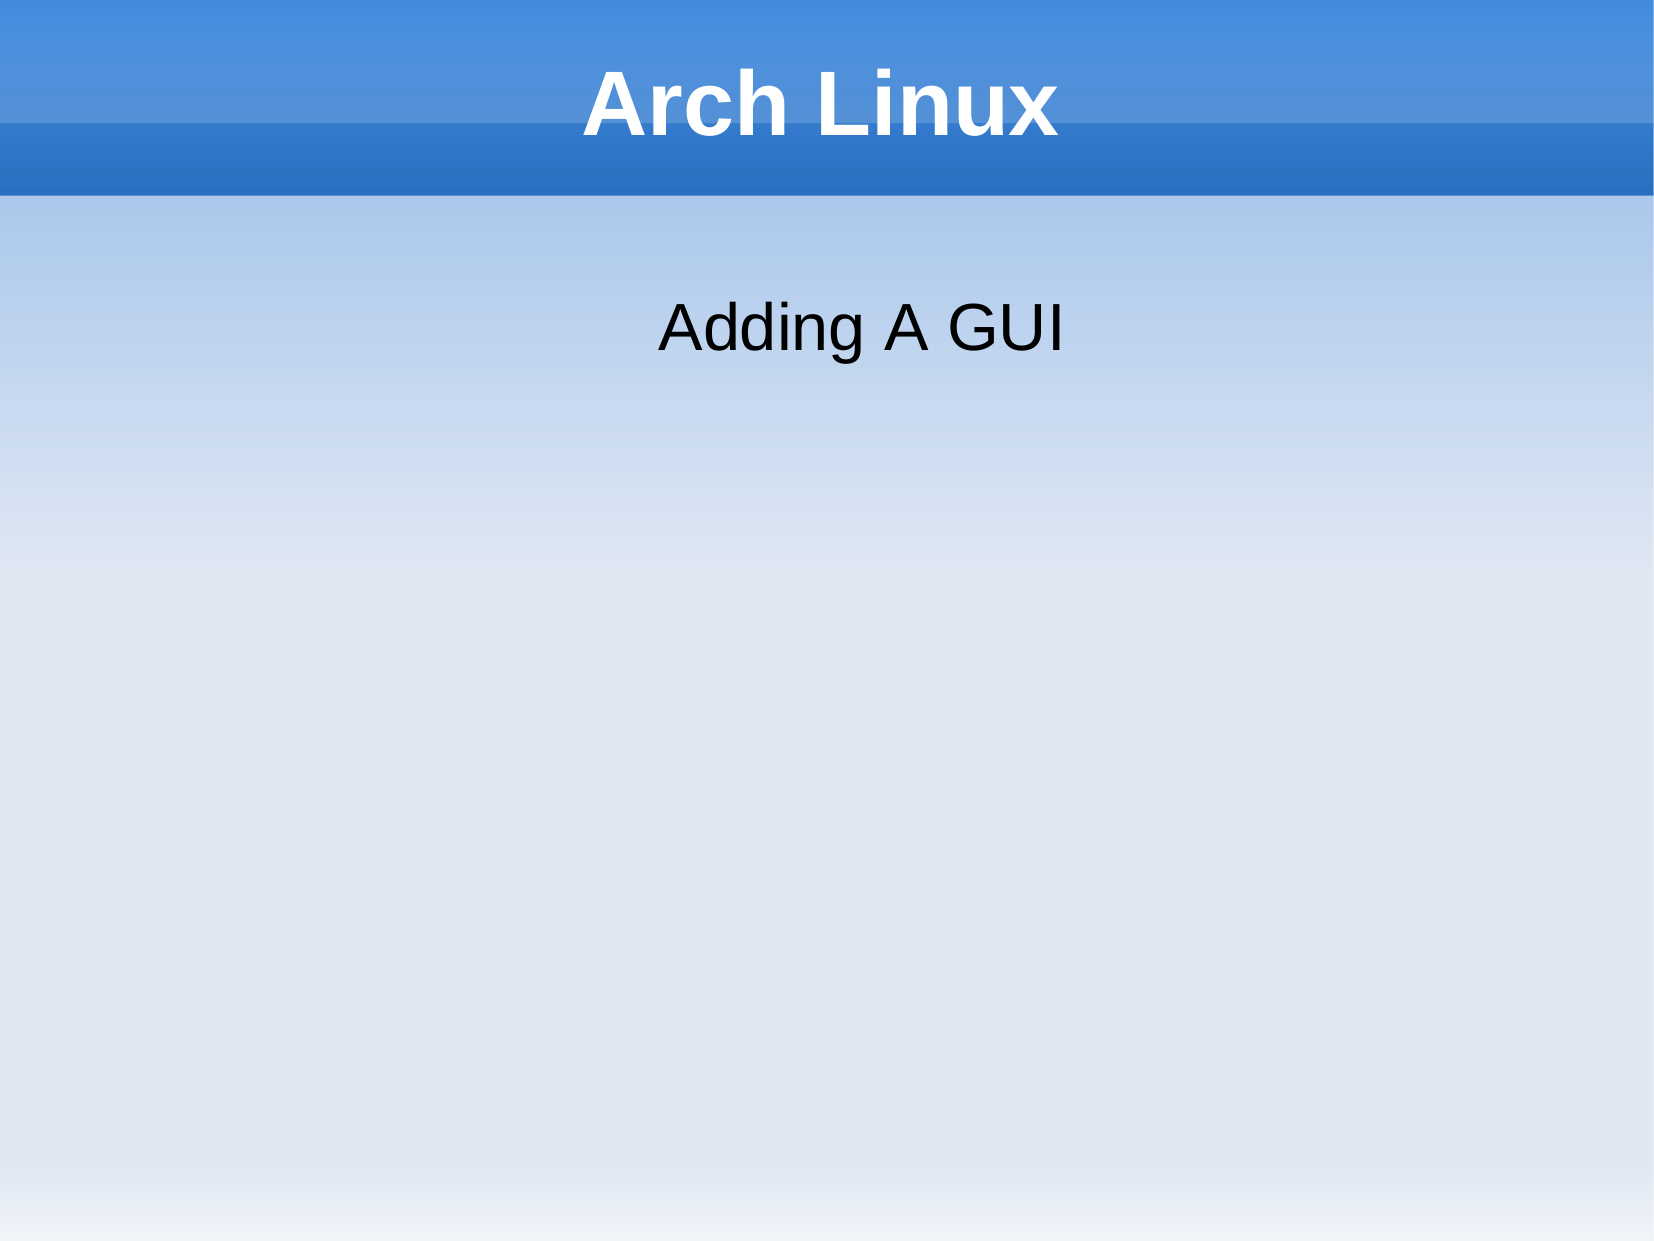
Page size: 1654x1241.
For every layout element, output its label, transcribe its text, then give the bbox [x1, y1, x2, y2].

list Adding A GUI [82, 290, 1571, 1109]
title Arch Linux [76, 0, 1565, 208]
picture [0, 0, 1654, 1241]
